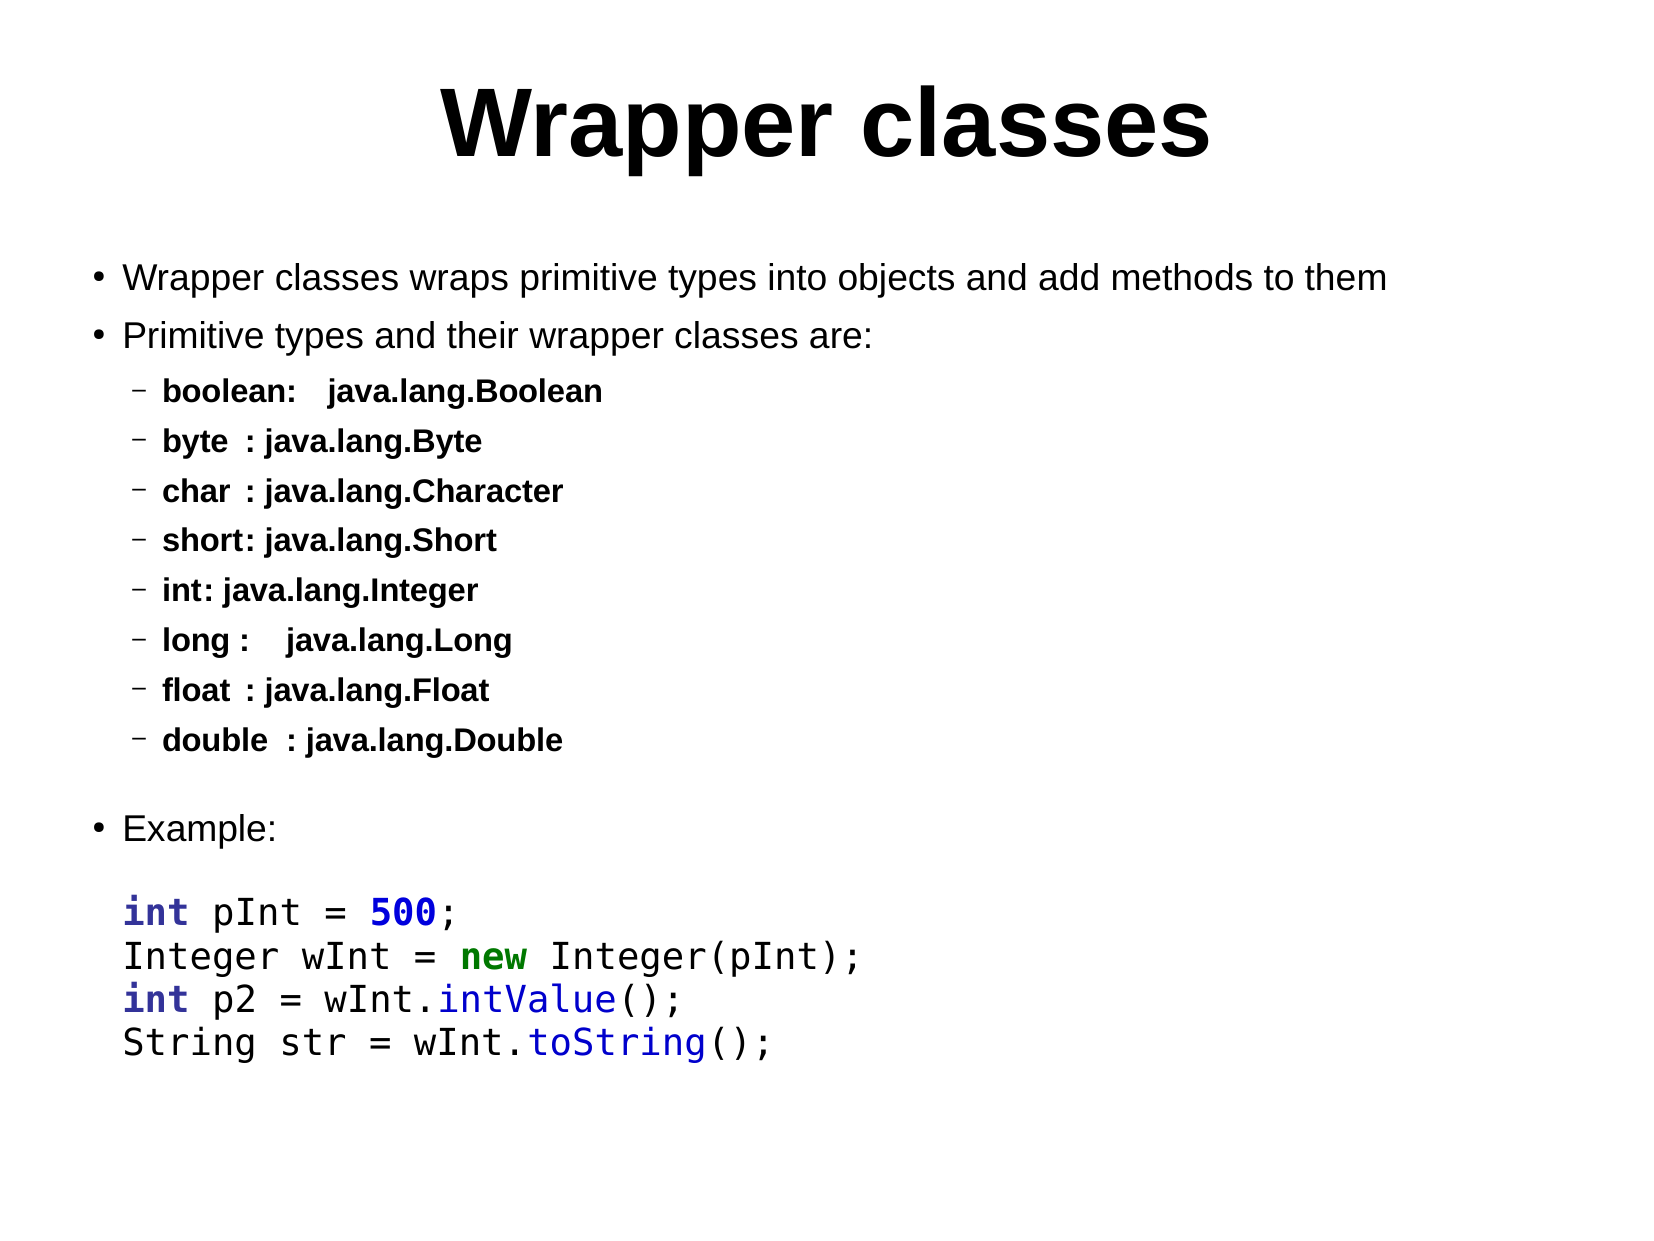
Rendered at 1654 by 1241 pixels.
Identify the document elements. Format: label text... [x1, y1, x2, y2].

title Wrapper classes [82, 65, 1571, 179]
list Wrapper classes wraps primitive types into objects and add methods to them Primitive types and their wrapper classes are: boolean: java.lang.Boolean byte : java.lang.Byte char : java.lang.Character short : java.lang.Short int : java.lang.Integer long : java.lang.Long float : java.lang.Float double : java.lang.Double Example: int pInt = 500; Integer wInt = new Integer(pInt); int p2 = wInt.intValue(); String str = wInt.toString(); [82, 256, 1538, 1111]
